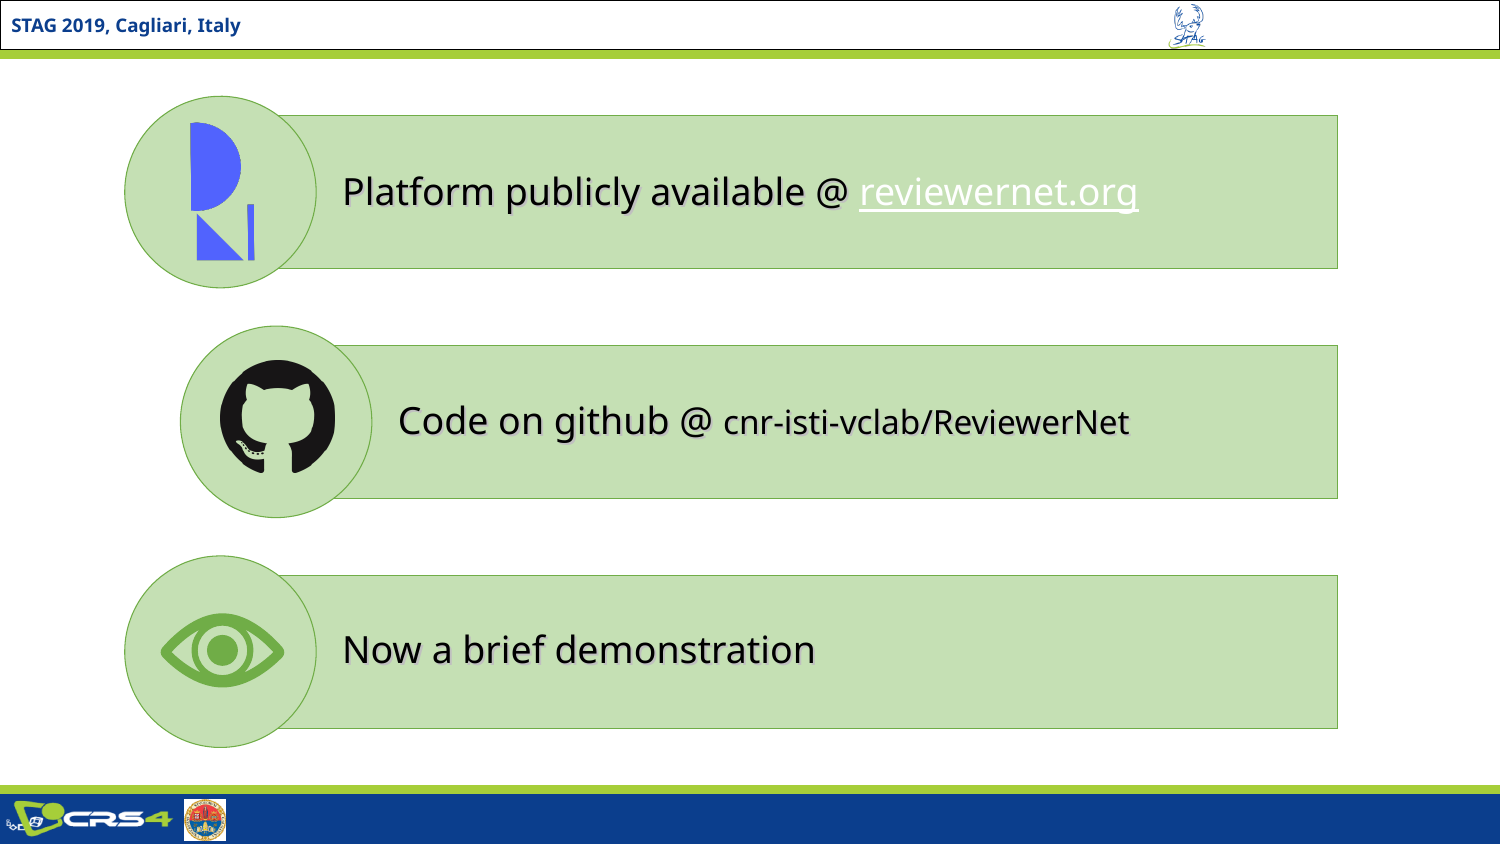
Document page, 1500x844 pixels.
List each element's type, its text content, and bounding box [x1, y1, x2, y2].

text_box [163, 555, 278, 575]
text_box Platform publicly available @ reviewernet.org [279, 115, 1338, 269]
text_box Now a brief demonstration [279, 575, 1338, 729]
picture [167, 118, 278, 267]
text_box [124, 590, 147, 714]
text_box Code on github @ cnr-isti-vclab/ReviewerNet [335, 345, 1338, 499]
picture [220, 359, 335, 474]
text_box [124, 96, 317, 288]
text_box [298, 595, 317, 708]
text_box [160, 726, 281, 748]
text_box [180, 326, 372, 518]
picture [147, 575, 298, 726]
